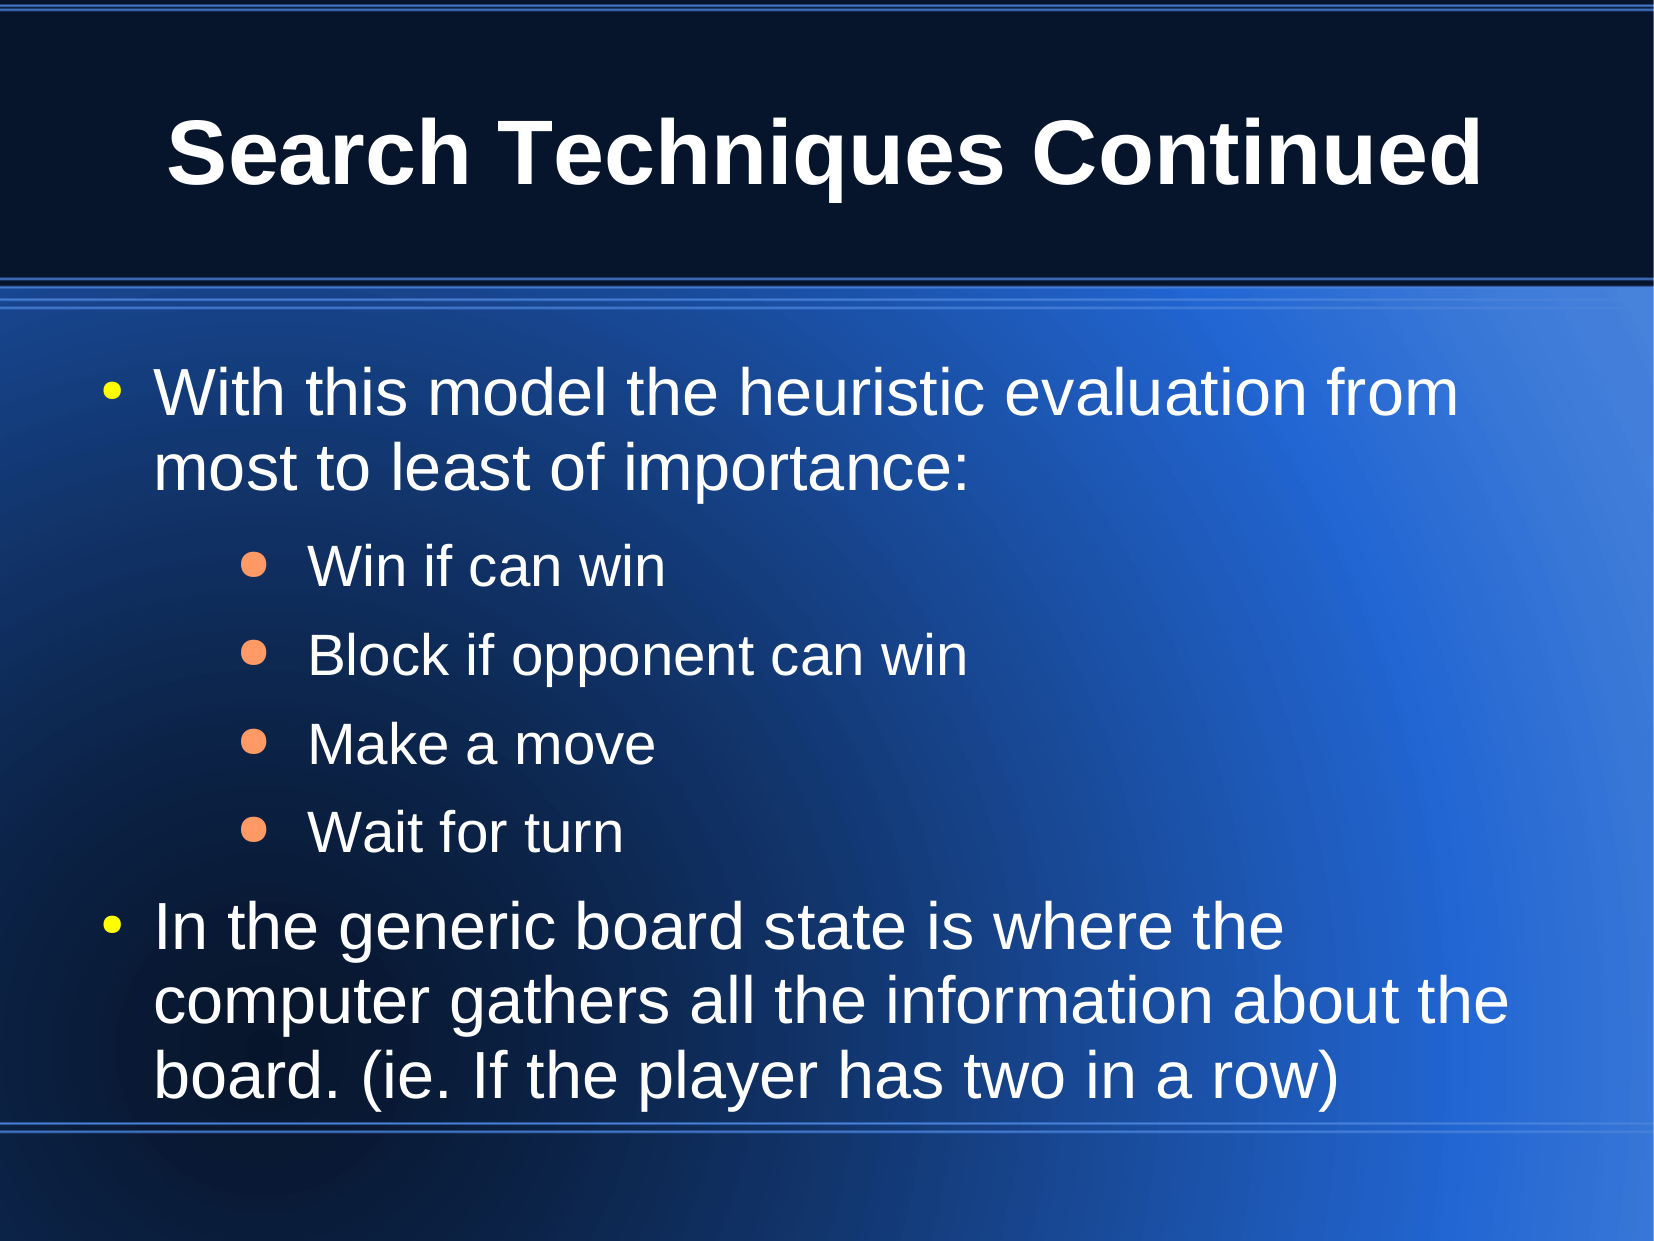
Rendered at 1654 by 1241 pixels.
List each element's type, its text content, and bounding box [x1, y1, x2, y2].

title Search Techniques Continued [82, 49, 1571, 257]
picture [0, 0, 1654, 1241]
list With this model the heuristic evaluation from most to least of importance: Win if can win Block if opponent can win Make a move Wait for turn In the generic board state is where the computer gathers all the information about the board. (ie. If the player has two in a row) [82, 355, 1571, 1113]
